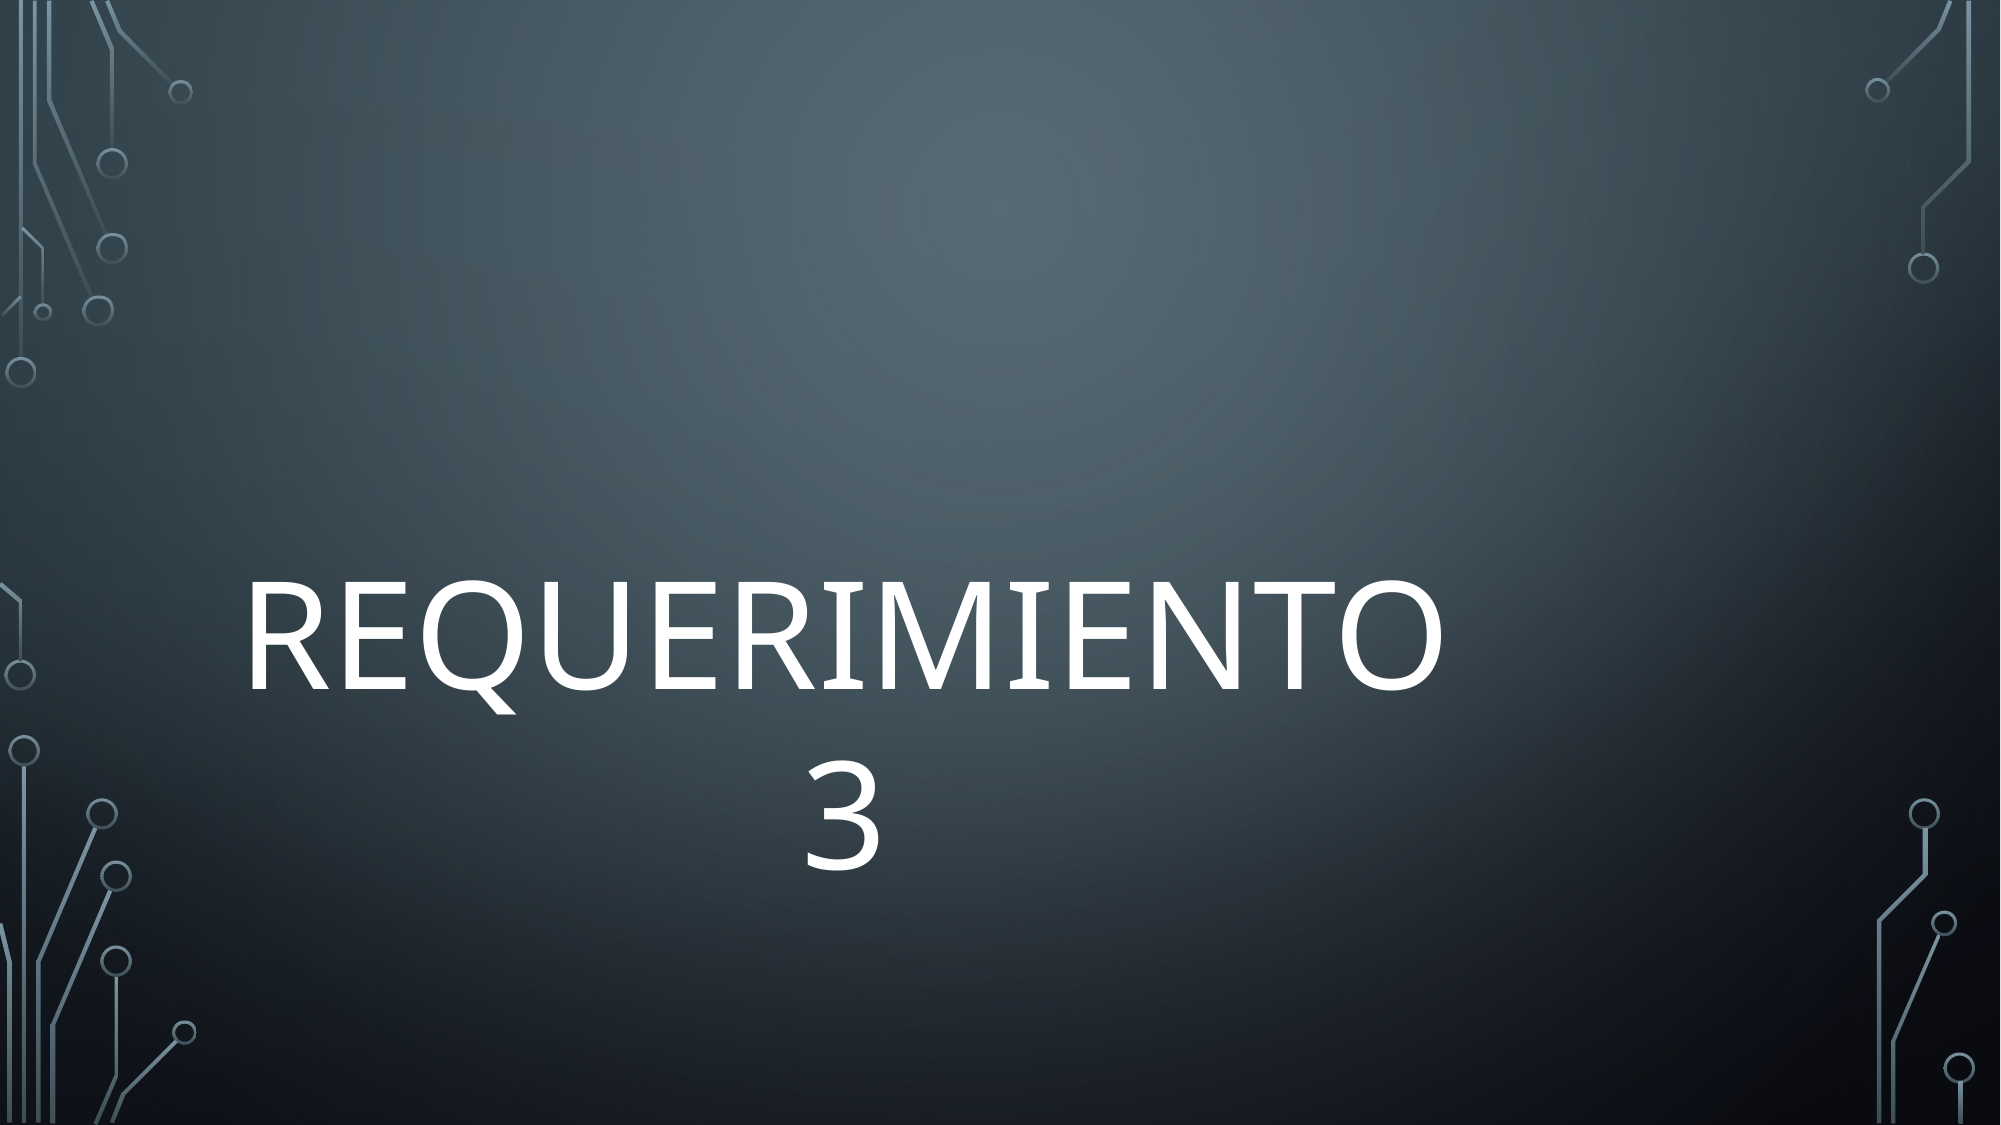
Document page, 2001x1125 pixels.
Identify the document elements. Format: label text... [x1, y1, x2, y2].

text_box REQUERIMIENTO 3 [189, 532, 1500, 730]
